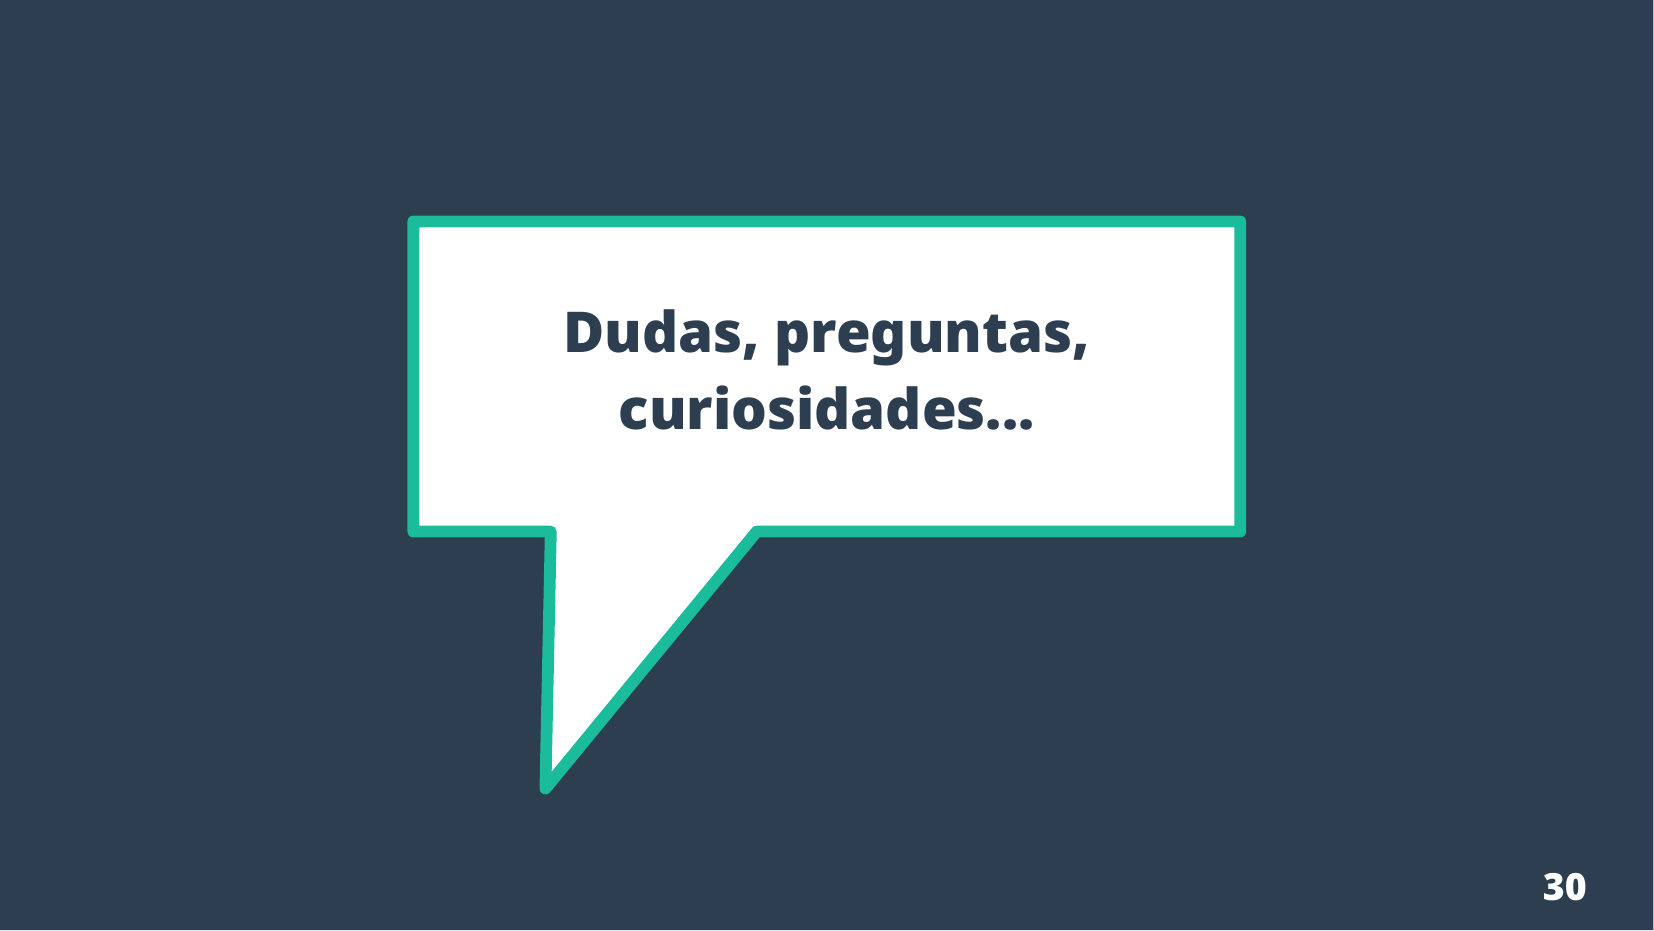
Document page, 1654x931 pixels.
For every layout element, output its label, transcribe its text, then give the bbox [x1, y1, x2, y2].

title Dudas, preguntas, curiosidades... [442, 236, 1211, 502]
